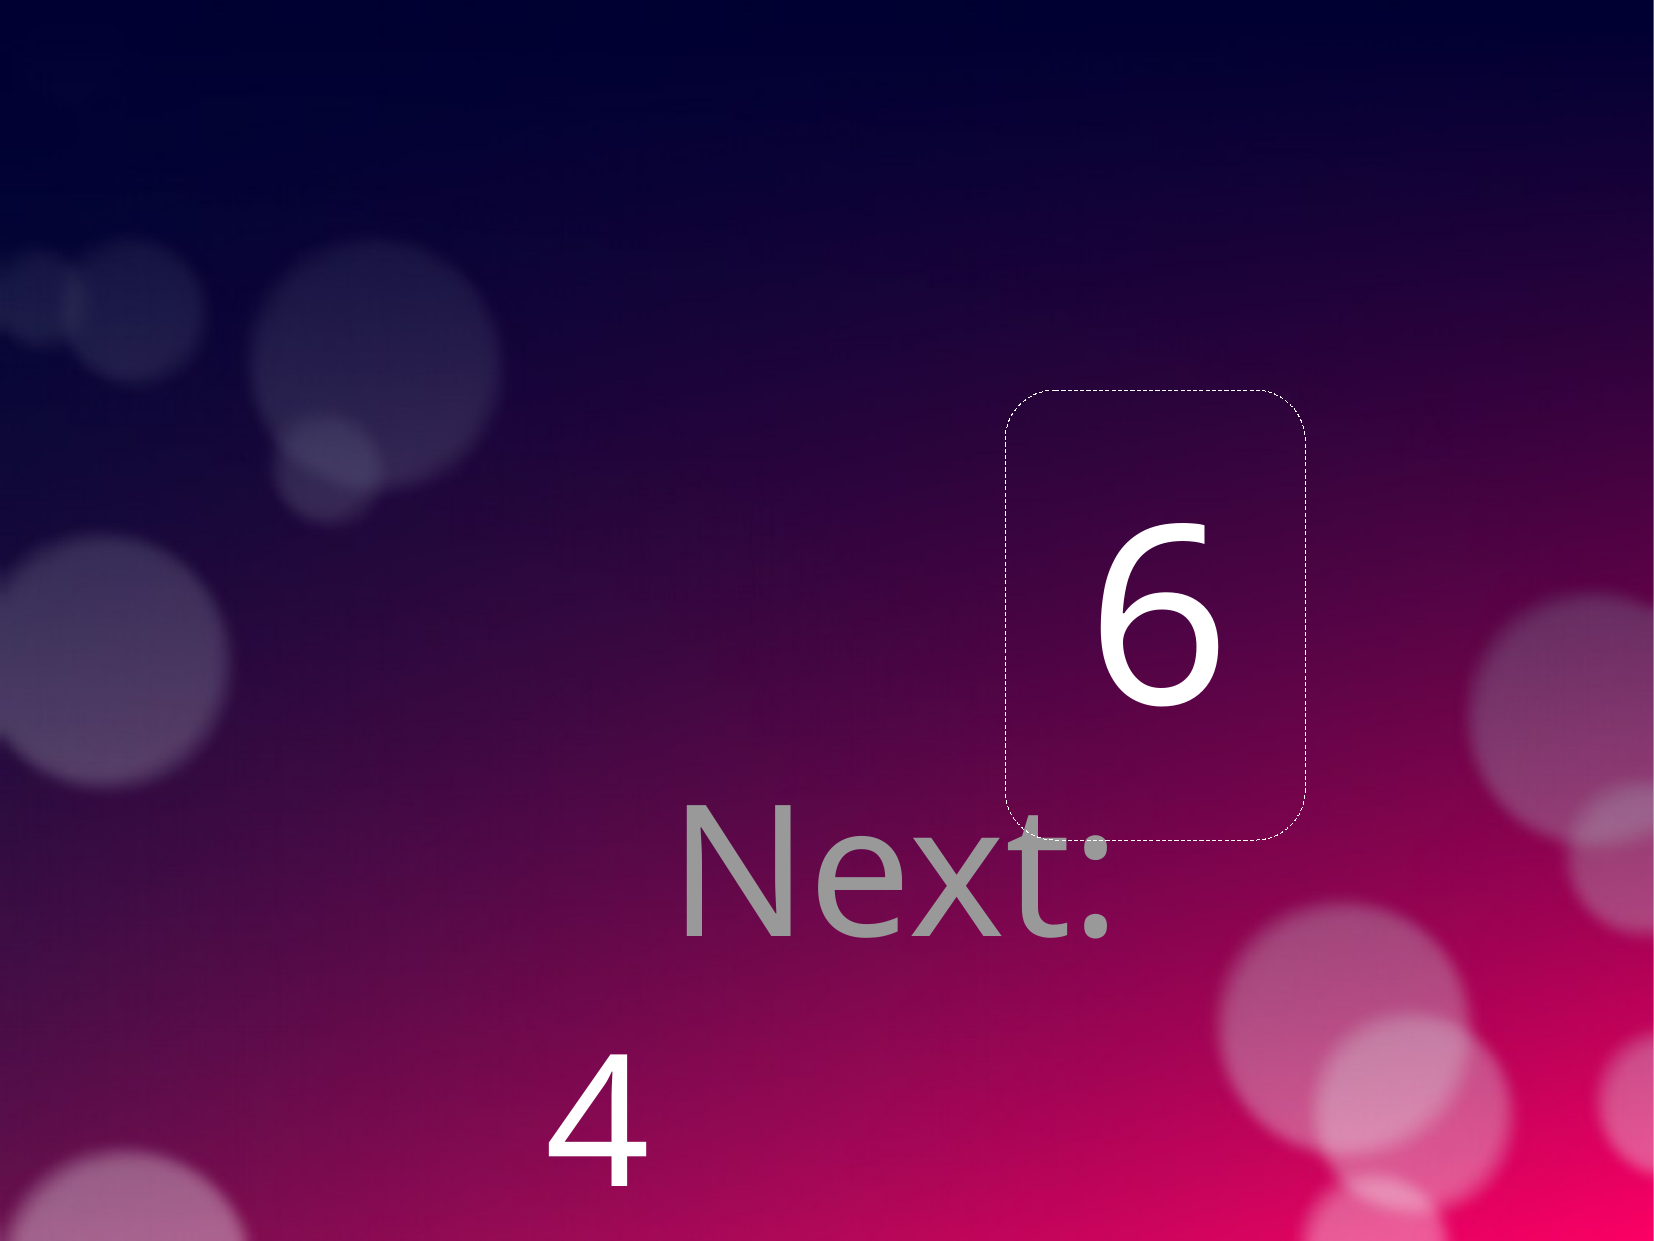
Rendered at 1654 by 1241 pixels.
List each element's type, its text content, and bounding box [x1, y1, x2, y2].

title Next: 4 [510, 840, 1246, 1141]
picture [0, 0, 1654, 1241]
title 6 [870, 360, 1246, 840]
